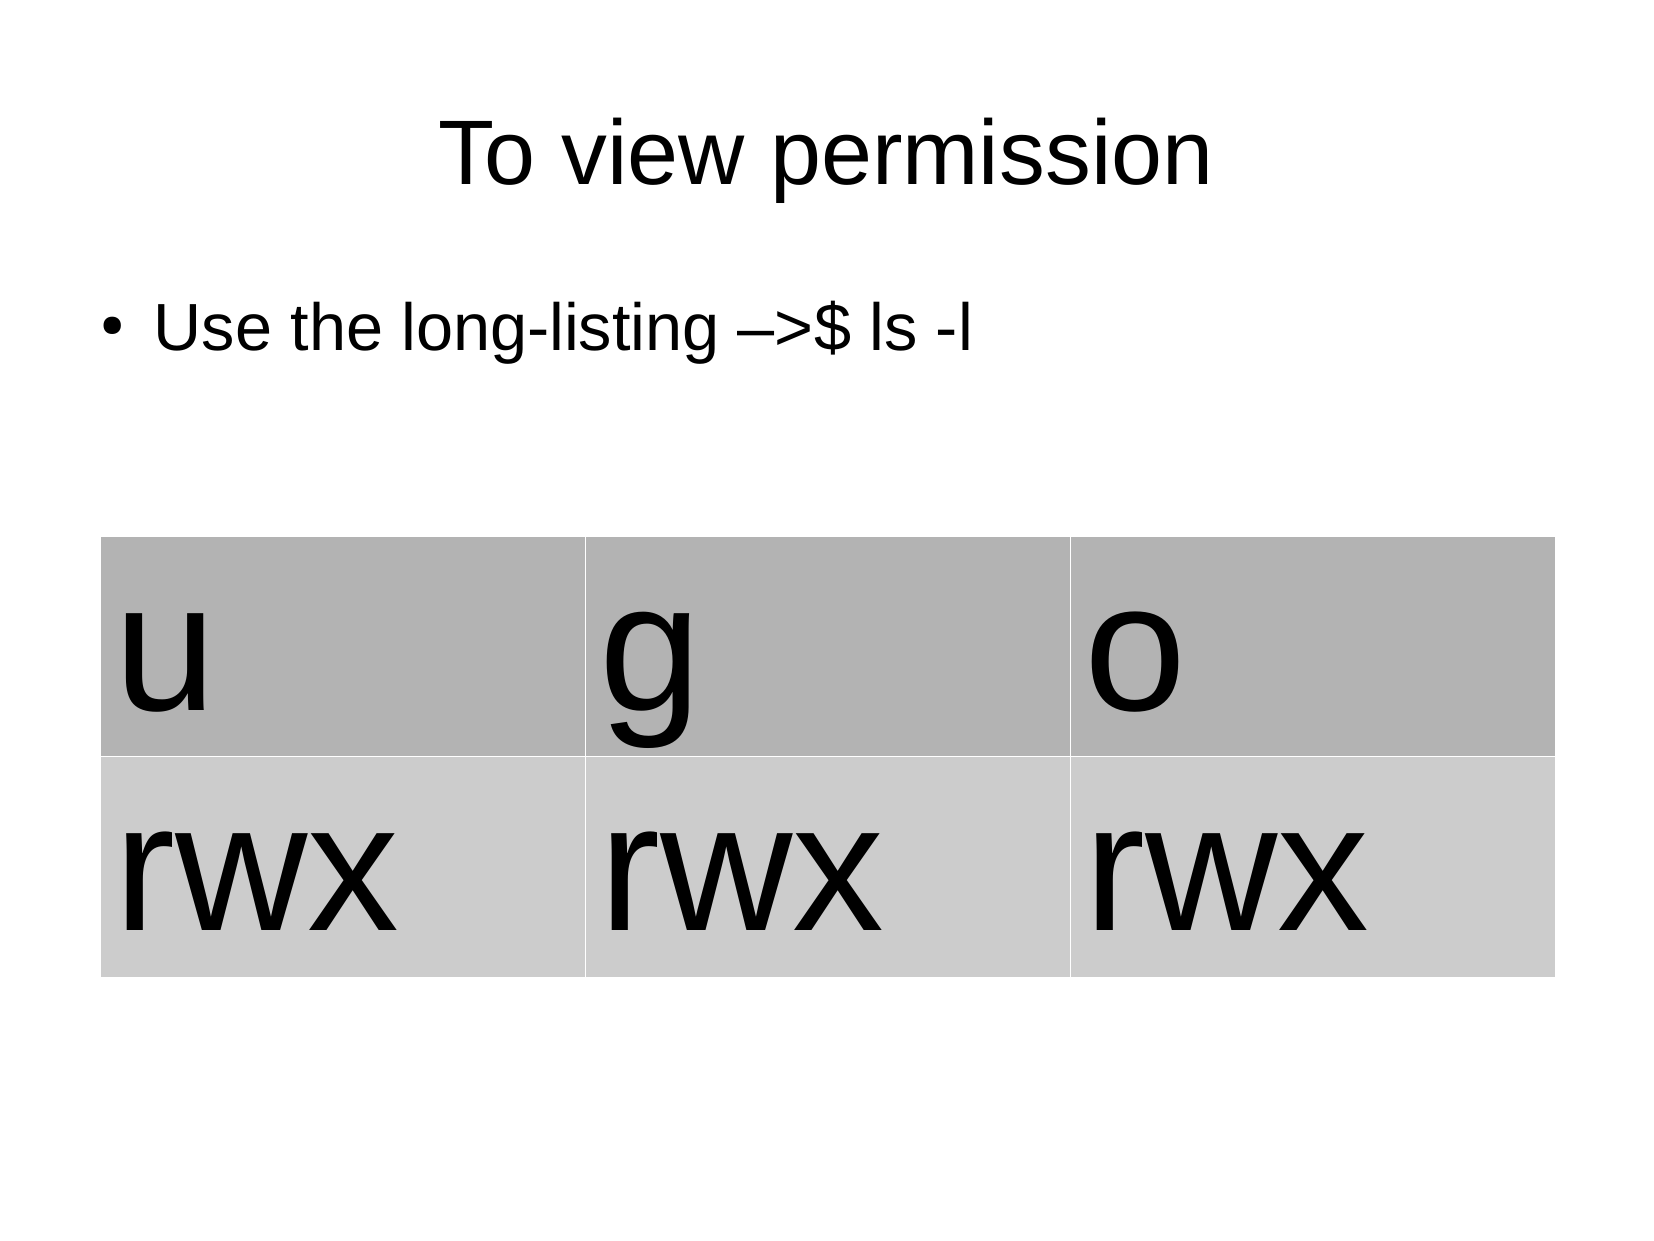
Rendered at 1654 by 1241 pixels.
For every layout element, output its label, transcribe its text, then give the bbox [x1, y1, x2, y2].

table_header g [586, 537, 1070, 756]
list Use the long-listing –>$ ls -l [82, 290, 1571, 1010]
table_cell rwx [586, 757, 1070, 977]
table_cell rwx [101, 757, 585, 977]
table_header o [1071, 537, 1555, 756]
table_header u [101, 537, 585, 756]
title To view permission [82, 49, 1571, 257]
table_cell rwx [1071, 757, 1555, 977]
